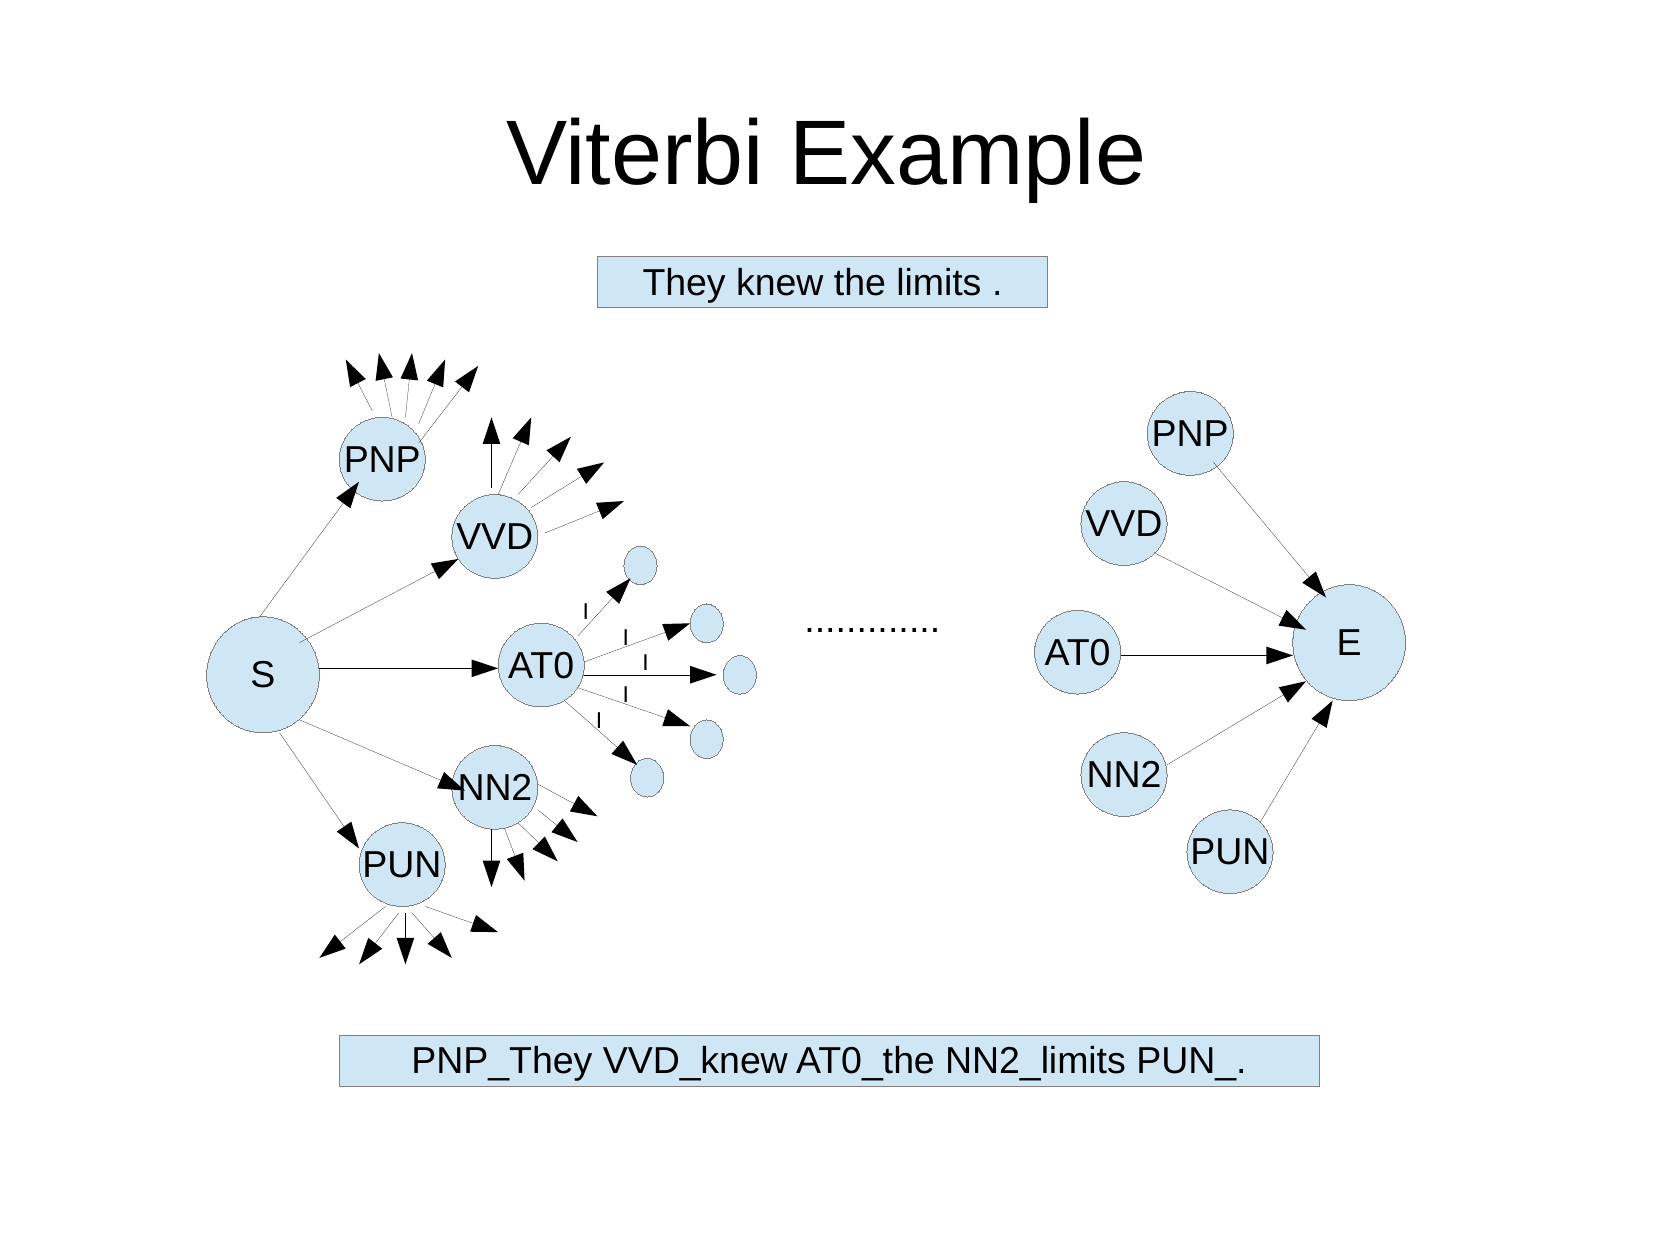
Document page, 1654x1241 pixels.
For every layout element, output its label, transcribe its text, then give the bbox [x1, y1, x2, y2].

text_box They knew the limits . [597, 256, 1048, 308]
text_box [690, 719, 724, 759]
text_box AT0 [498, 623, 585, 707]
text_box [723, 655, 757, 695]
text_box I [637, 642, 658, 688]
text_box NN2 [451, 745, 538, 830]
text_box I [617, 616, 638, 662]
text_box [623, 546, 658, 585]
text_box PNP [1147, 391, 1234, 476]
text_box I [590, 700, 611, 746]
text_box PUN [359, 822, 446, 907]
text_box E [1292, 584, 1406, 701]
text_box I [577, 591, 598, 636]
text_box I [617, 674, 638, 720]
text_box NN2 [1080, 732, 1168, 817]
text_box PUN [1186, 809, 1274, 894]
text_box S [206, 616, 320, 733]
text_box PNP [339, 417, 426, 502]
title Viterbi Example [82, 49, 1571, 257]
text_box ............. [789, 591, 1009, 730]
text_box VVD [1080, 481, 1168, 566]
text_box [690, 603, 724, 643]
text_box VVD [451, 494, 538, 579]
text_box PNP_They VVD_knew AT0_the NN2_limits PUN_. [339, 1035, 1320, 1087]
text_box [630, 758, 664, 798]
text_box AT0 [1034, 610, 1121, 695]
